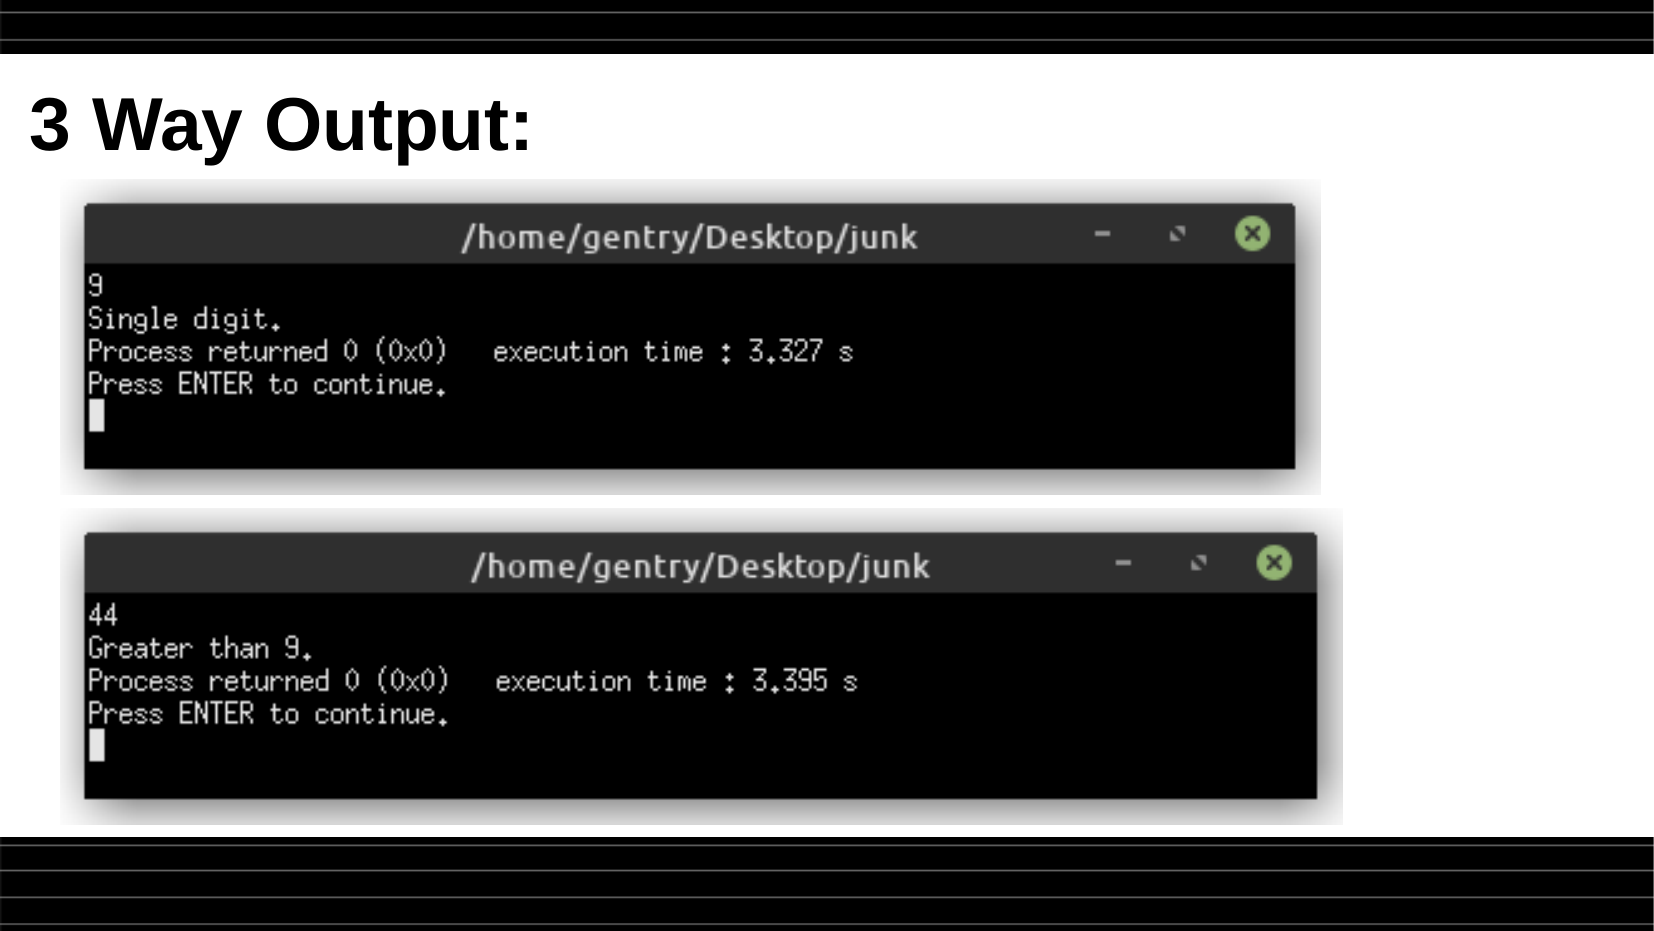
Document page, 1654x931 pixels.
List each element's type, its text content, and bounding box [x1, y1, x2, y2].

picture [60, 508, 1343, 826]
picture [60, 179, 1321, 496]
picture [0, 837, 1654, 931]
picture [0, 0, 1654, 54]
text_box 3 Way Output: [15, 75, 1591, 174]
